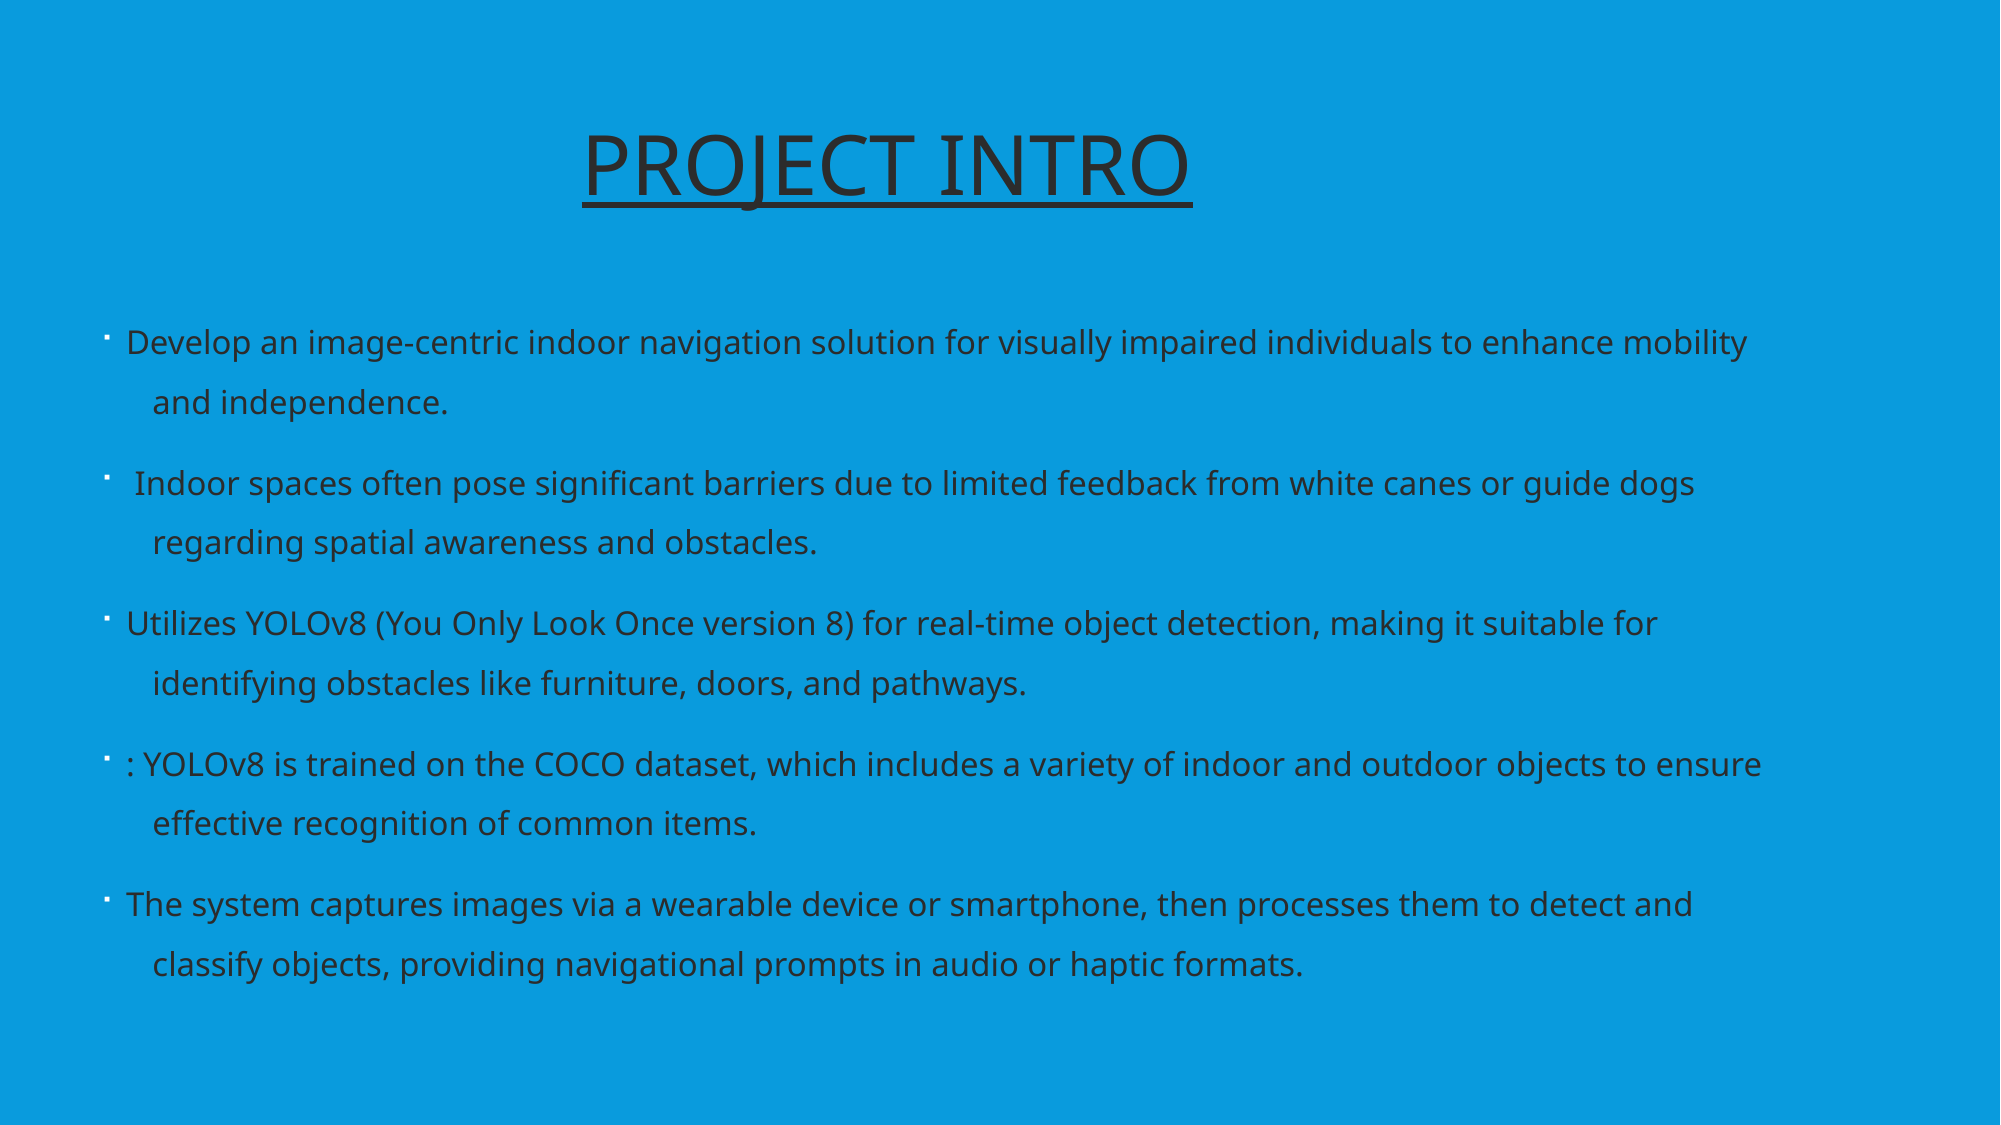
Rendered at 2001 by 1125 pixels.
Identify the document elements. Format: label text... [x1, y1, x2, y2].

list Develop an image-centric indoor navigation solution for visually impaired individuals to enhance mobility and independence. Indoor spaces often pose significant barriers due to limited feedback from white canes or guide dogs regarding spatial awareness and obstacles. Utilizes YOLOv8 (You Only Look Once version 8) for real-time object detection, making it suitable for identifying obstacles like furniture, doors, and pathways. : YOLOv8 is trained on the COCO dataset, which includes a variety of indoor and outdoor objects to ensure effective recognition of common items. The system captures images via a wearable device or smartphone, then processes them to detect and classify objects, providing navigational prompts in audio or haptic formats. [84, 294, 1803, 996]
title Project intro [84, 46, 1690, 294]
